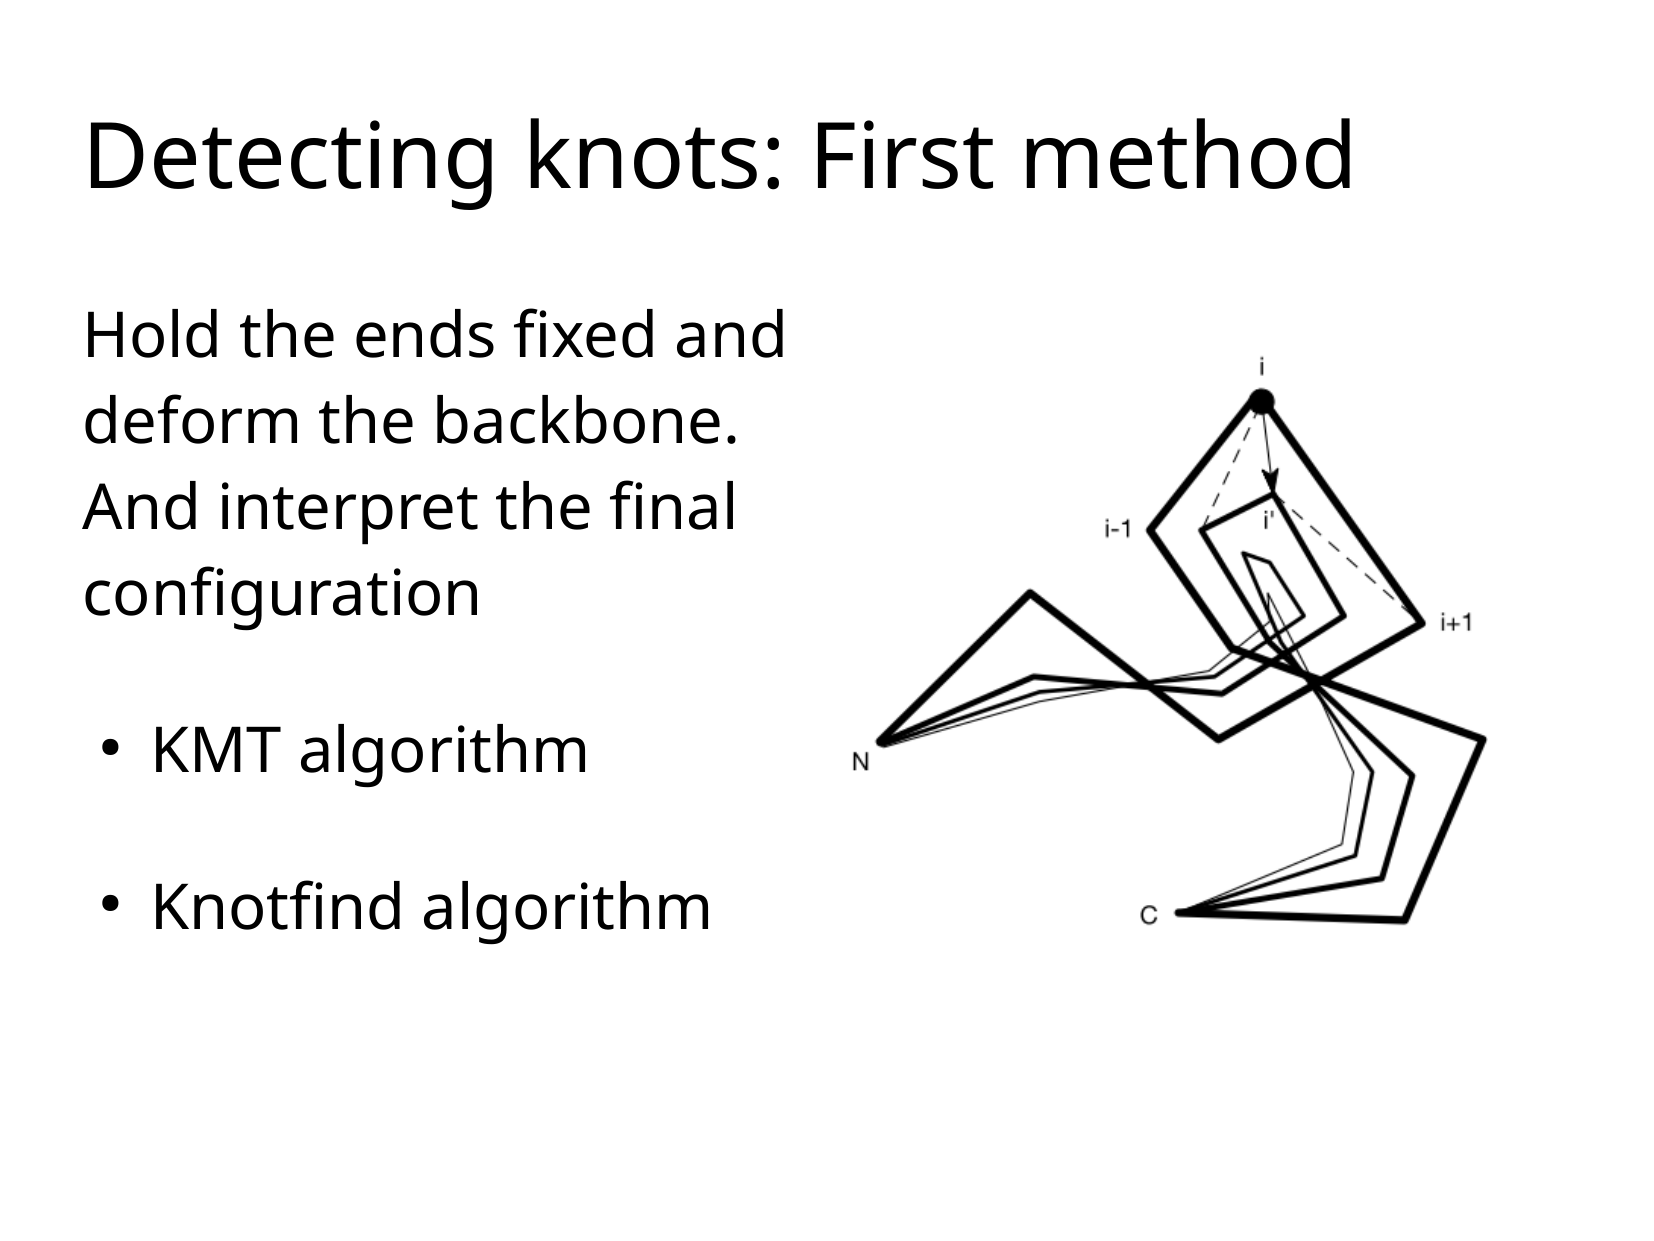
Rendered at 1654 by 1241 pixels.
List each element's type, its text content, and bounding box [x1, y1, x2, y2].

list Hold the ends fixed and deform the backbone. And interpret the final configuration KMT algorithm Knotfind algorithm [82, 290, 809, 1010]
picture [816, 338, 1535, 946]
title Detecting knots: First method [82, 49, 1571, 257]
